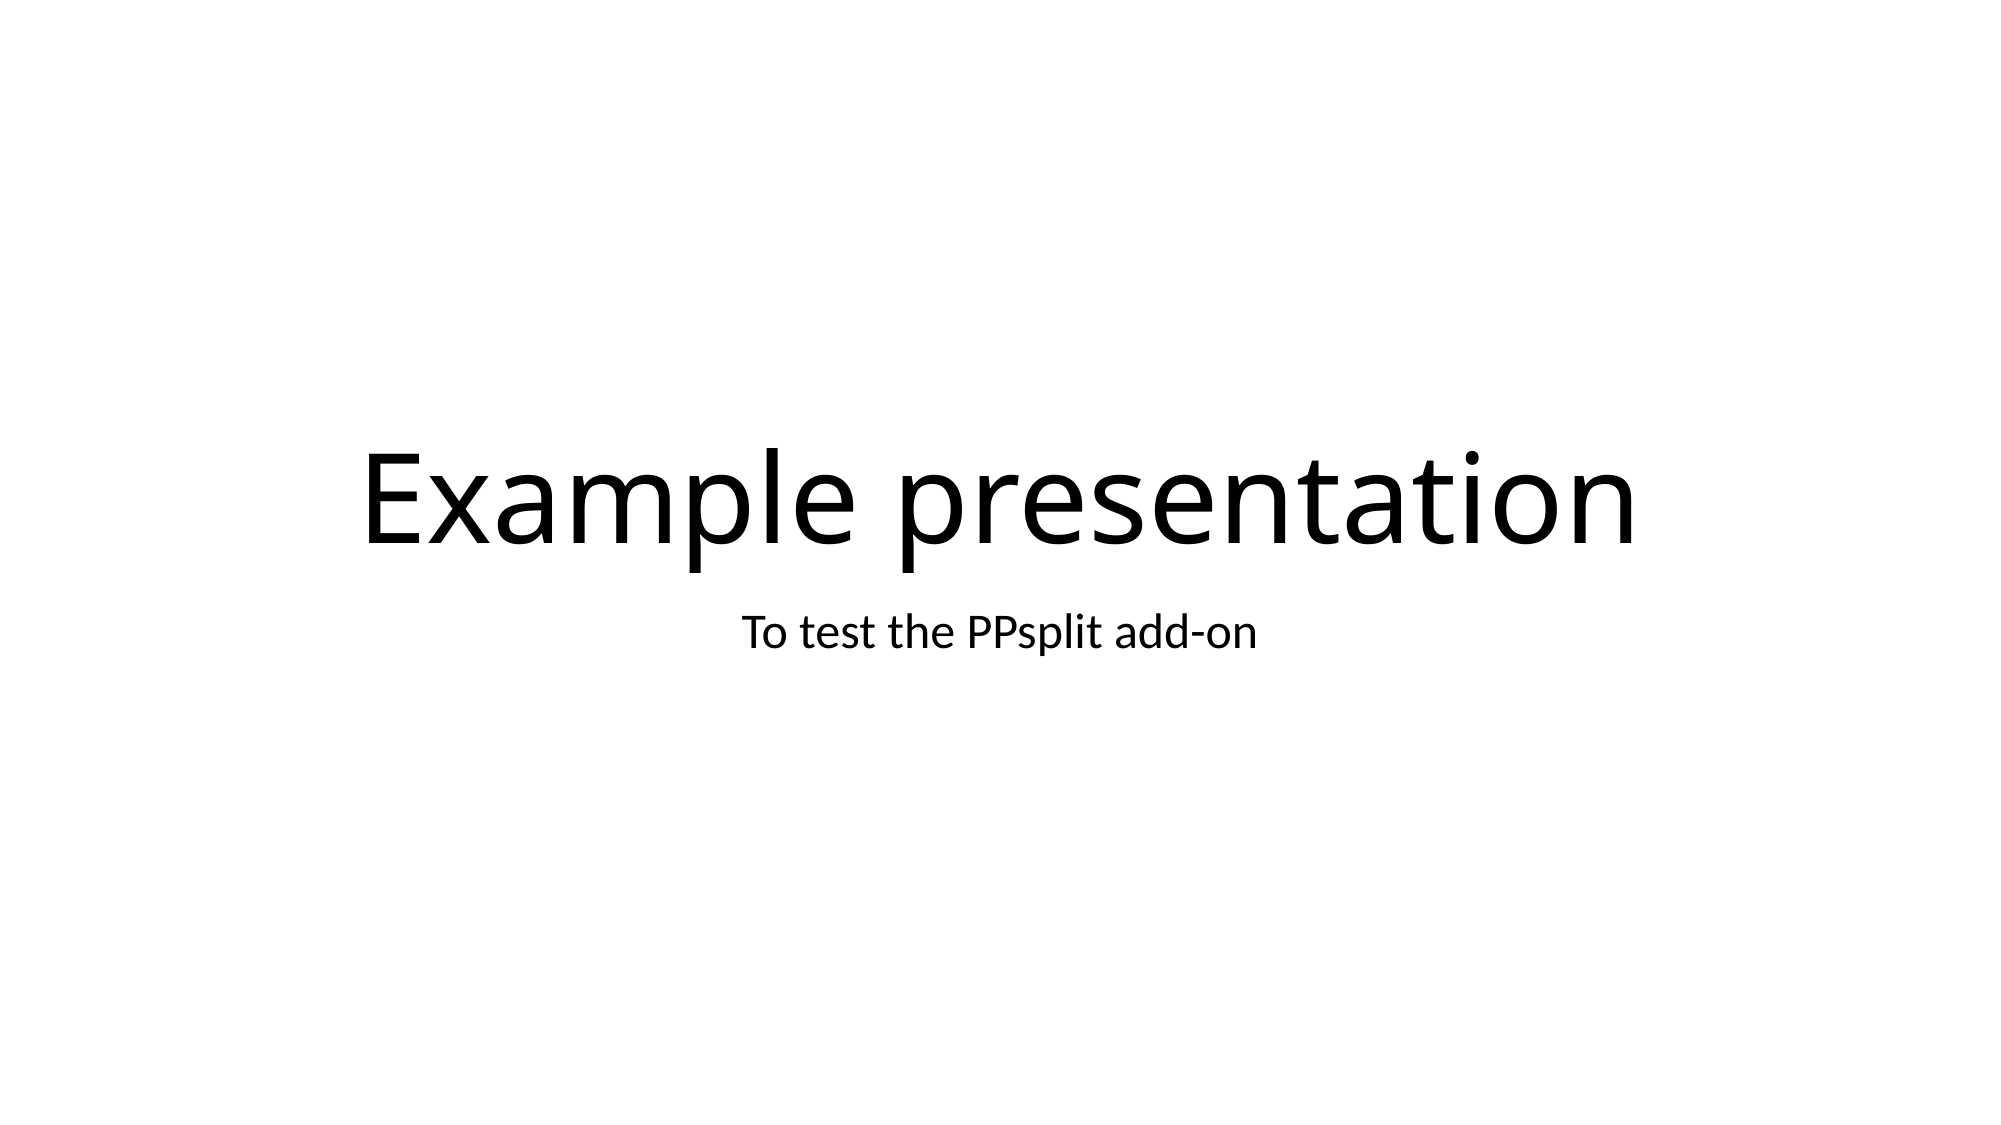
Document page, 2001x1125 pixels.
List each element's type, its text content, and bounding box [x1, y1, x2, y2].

title Example presentation [249, 184, 1750, 576]
subtitle To test the PPsplit add-on [249, 590, 1750, 863]
